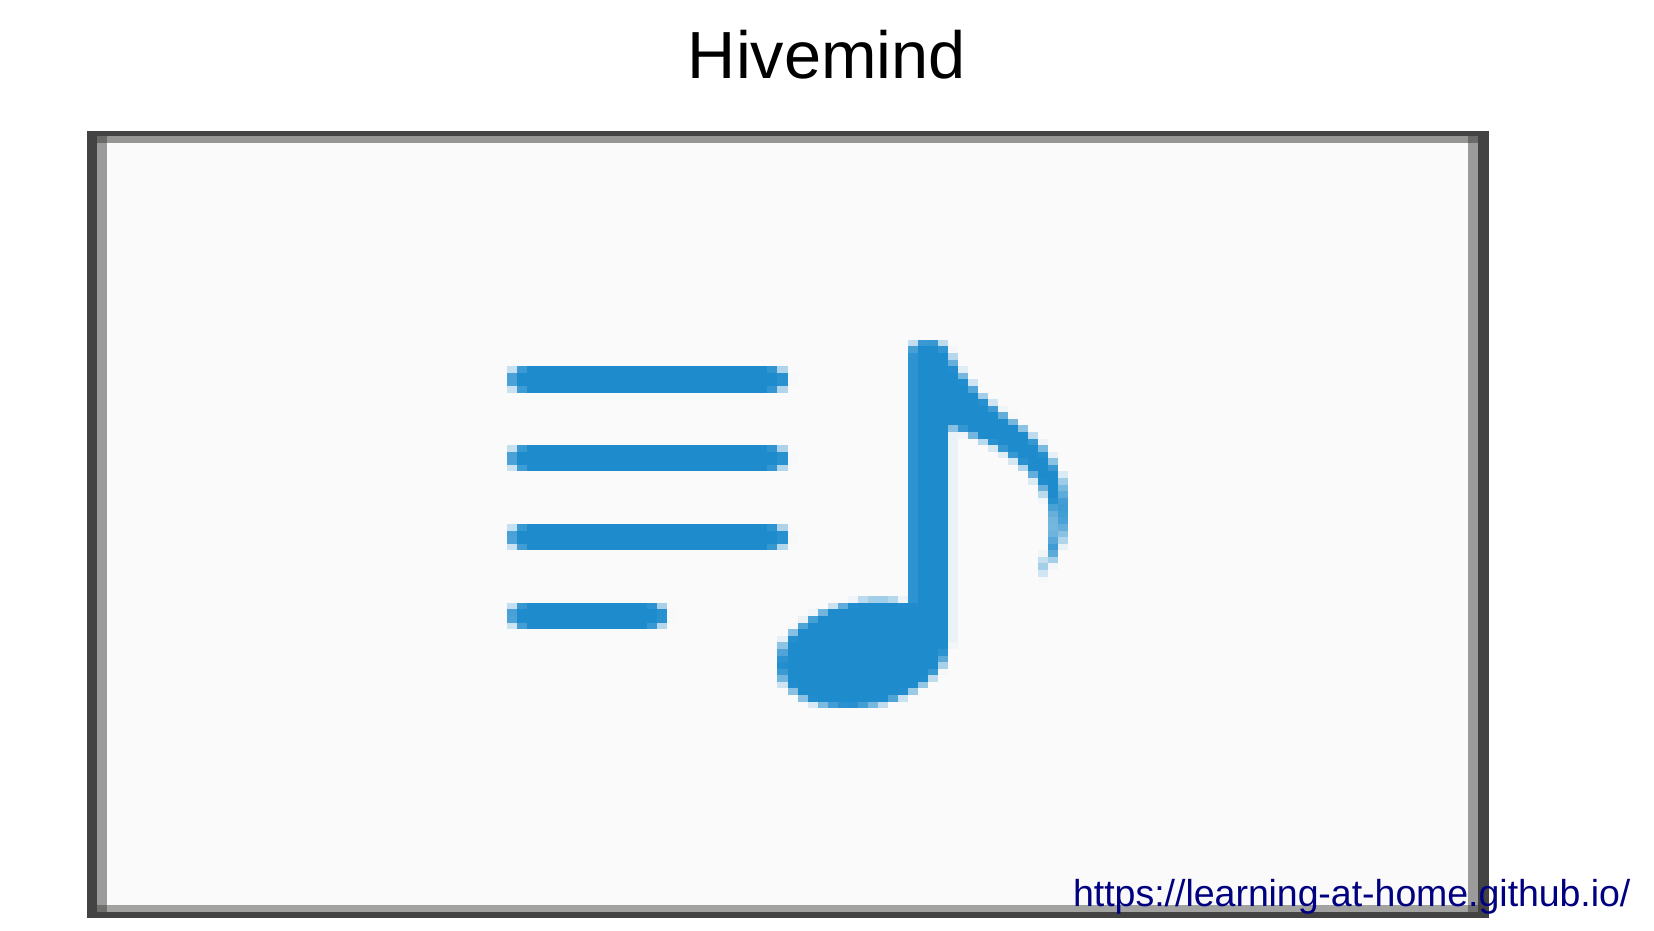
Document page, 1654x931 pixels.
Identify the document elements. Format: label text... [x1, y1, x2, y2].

text_box [86, 130, 1490, 920]
title Hivemind [82, 0, 1571, 134]
text_box https://learning-at-home.github.io/ [1058, 865, 1646, 923]
